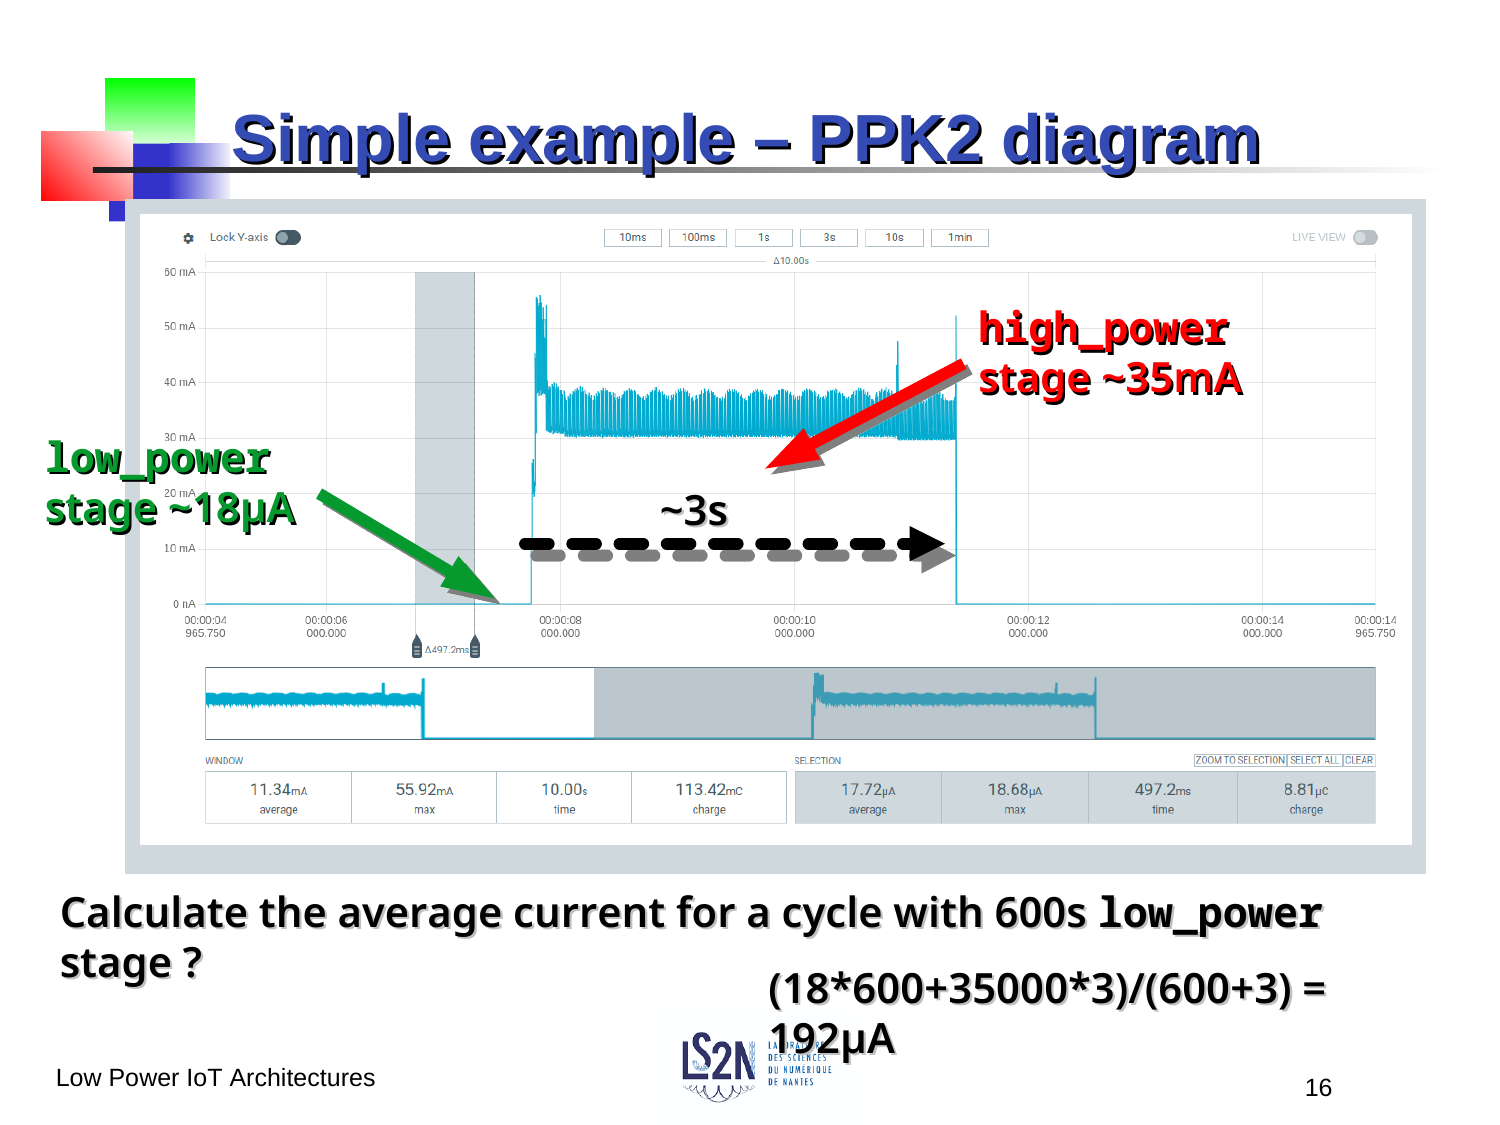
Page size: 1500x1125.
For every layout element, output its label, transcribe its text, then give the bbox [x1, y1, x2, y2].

picture [125, 199, 1426, 874]
text_box low_power stage ~18µA [30, 423, 320, 589]
text_box high_power stage ~35mA [963, 293, 1291, 459]
picture [651, 1009, 862, 1125]
text_box Calculate the average current for a cycle with 600s low_power stage ? [45, 878, 1486, 949]
text_box (18*600+35000*3)/(600+3) = 192µA [753, 954, 1452, 1019]
text_box ~3s [645, 476, 786, 542]
title Simple example – PPK2 diagram [87, 86, 1336, 183]
